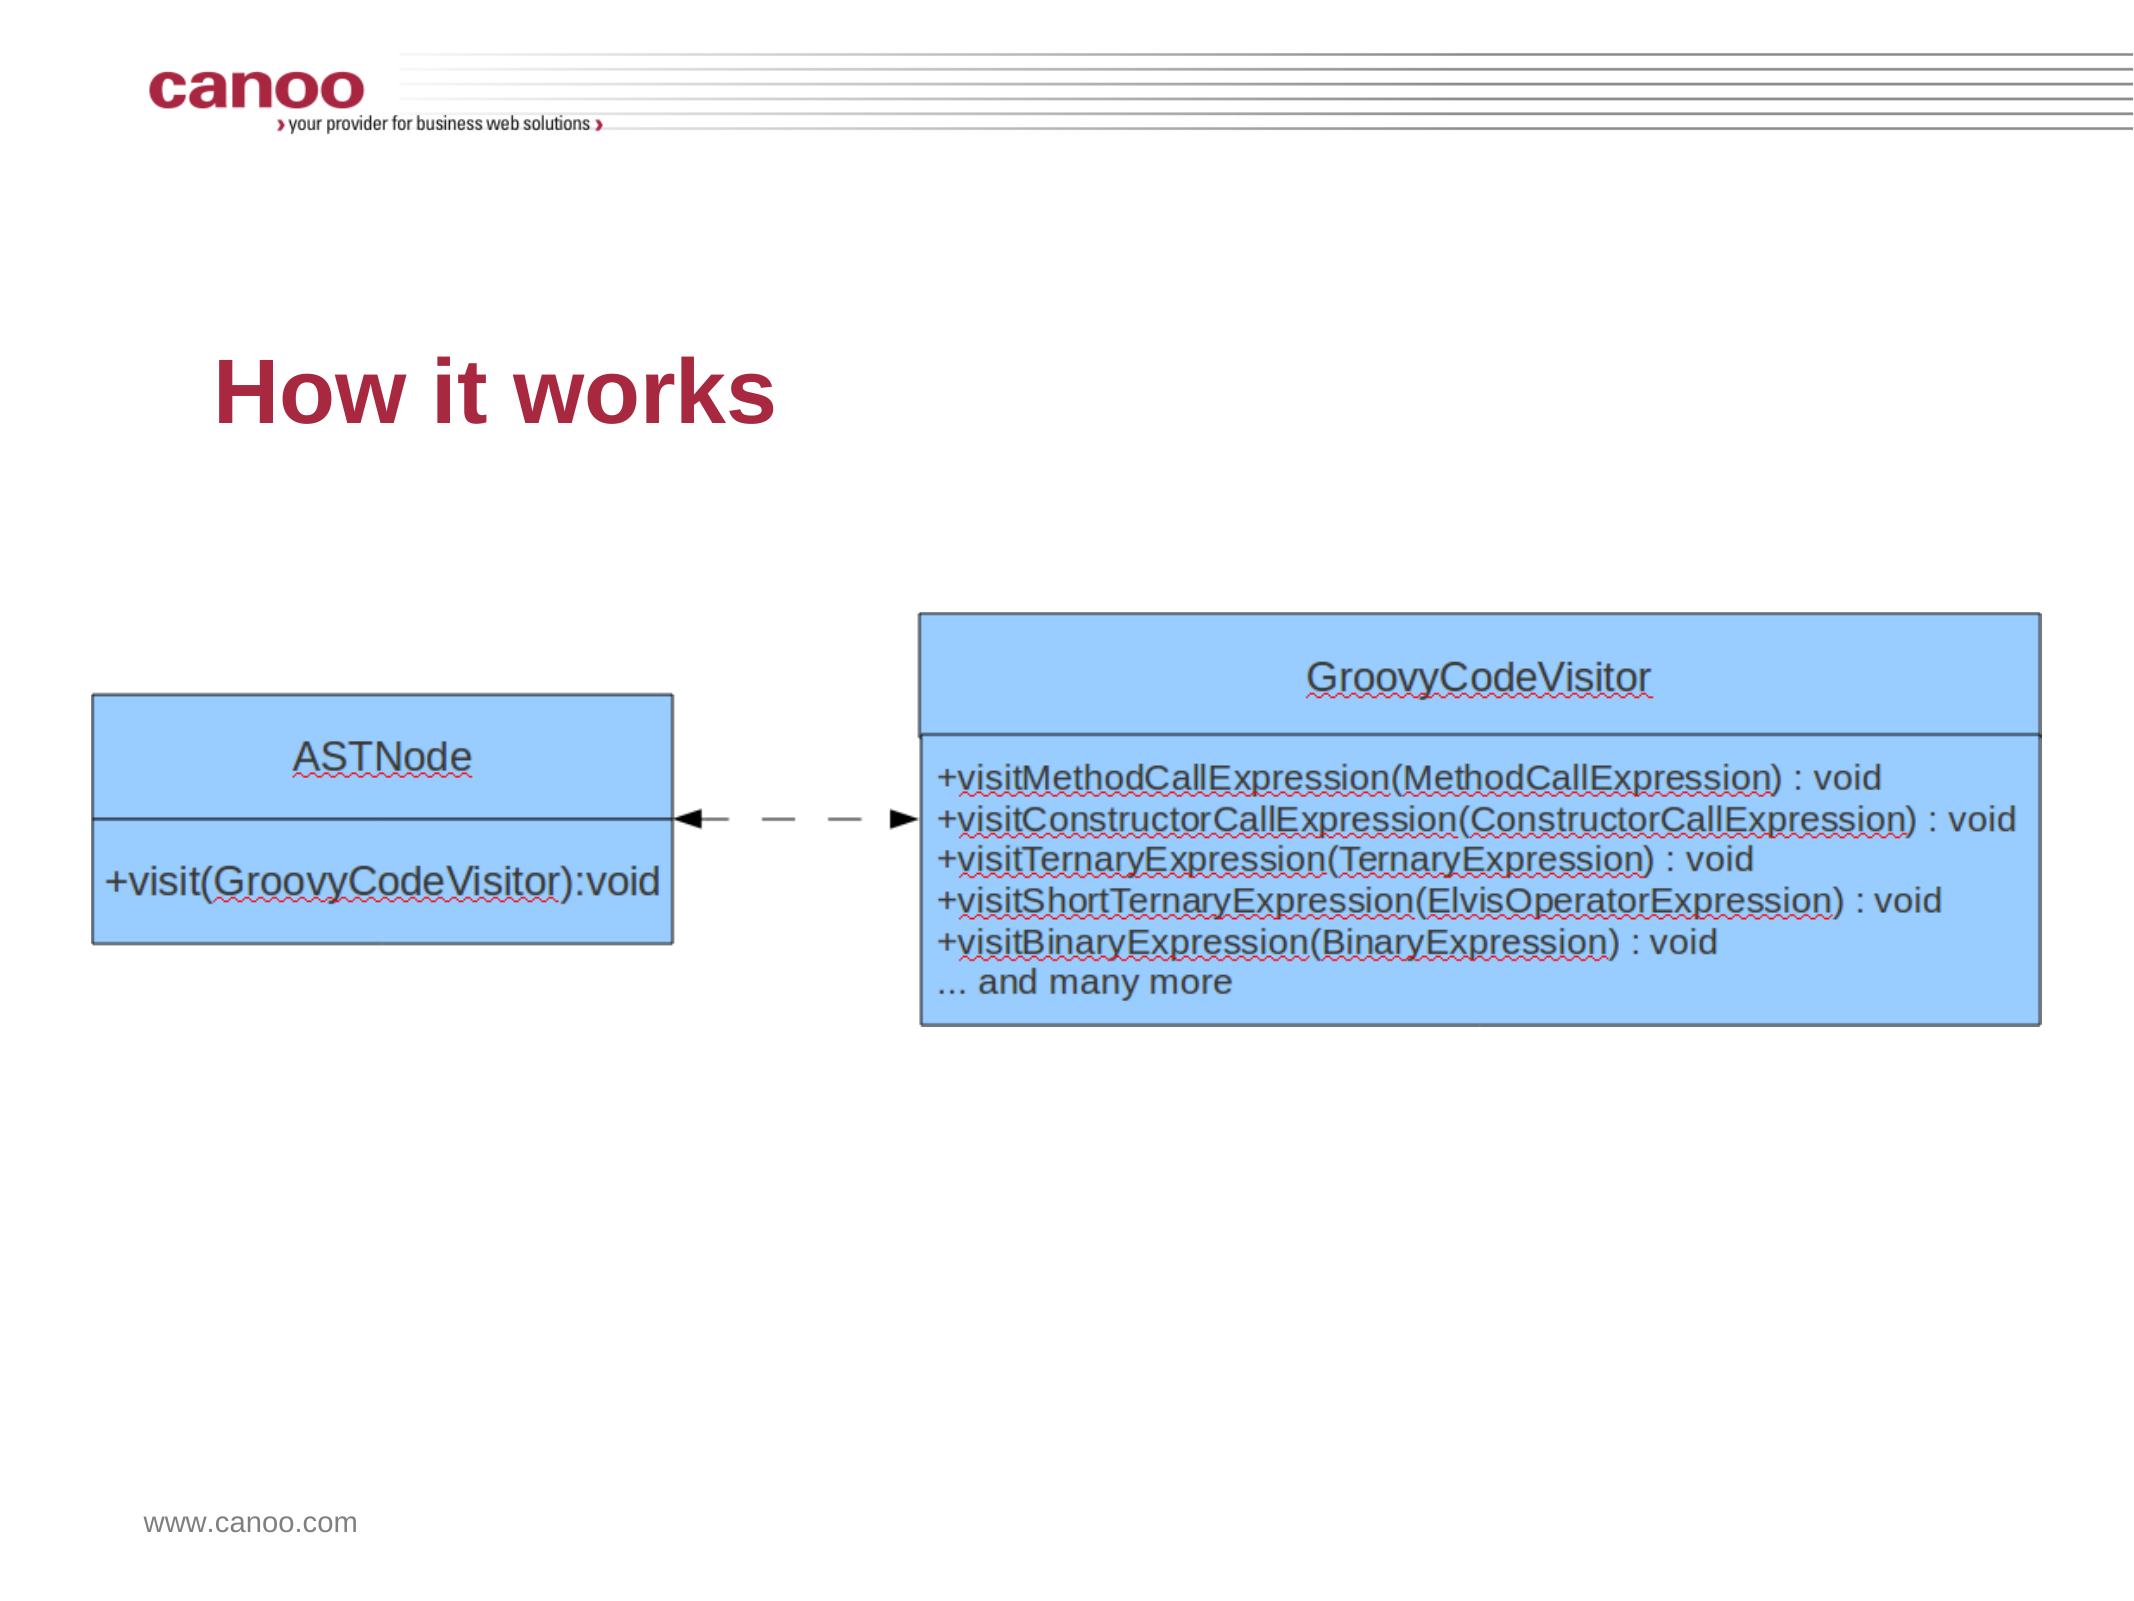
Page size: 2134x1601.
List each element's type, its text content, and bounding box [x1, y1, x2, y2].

picture [91, 612, 2042, 1027]
title How it works [204, 220, 2020, 451]
picture [0, 21, 2134, 188]
